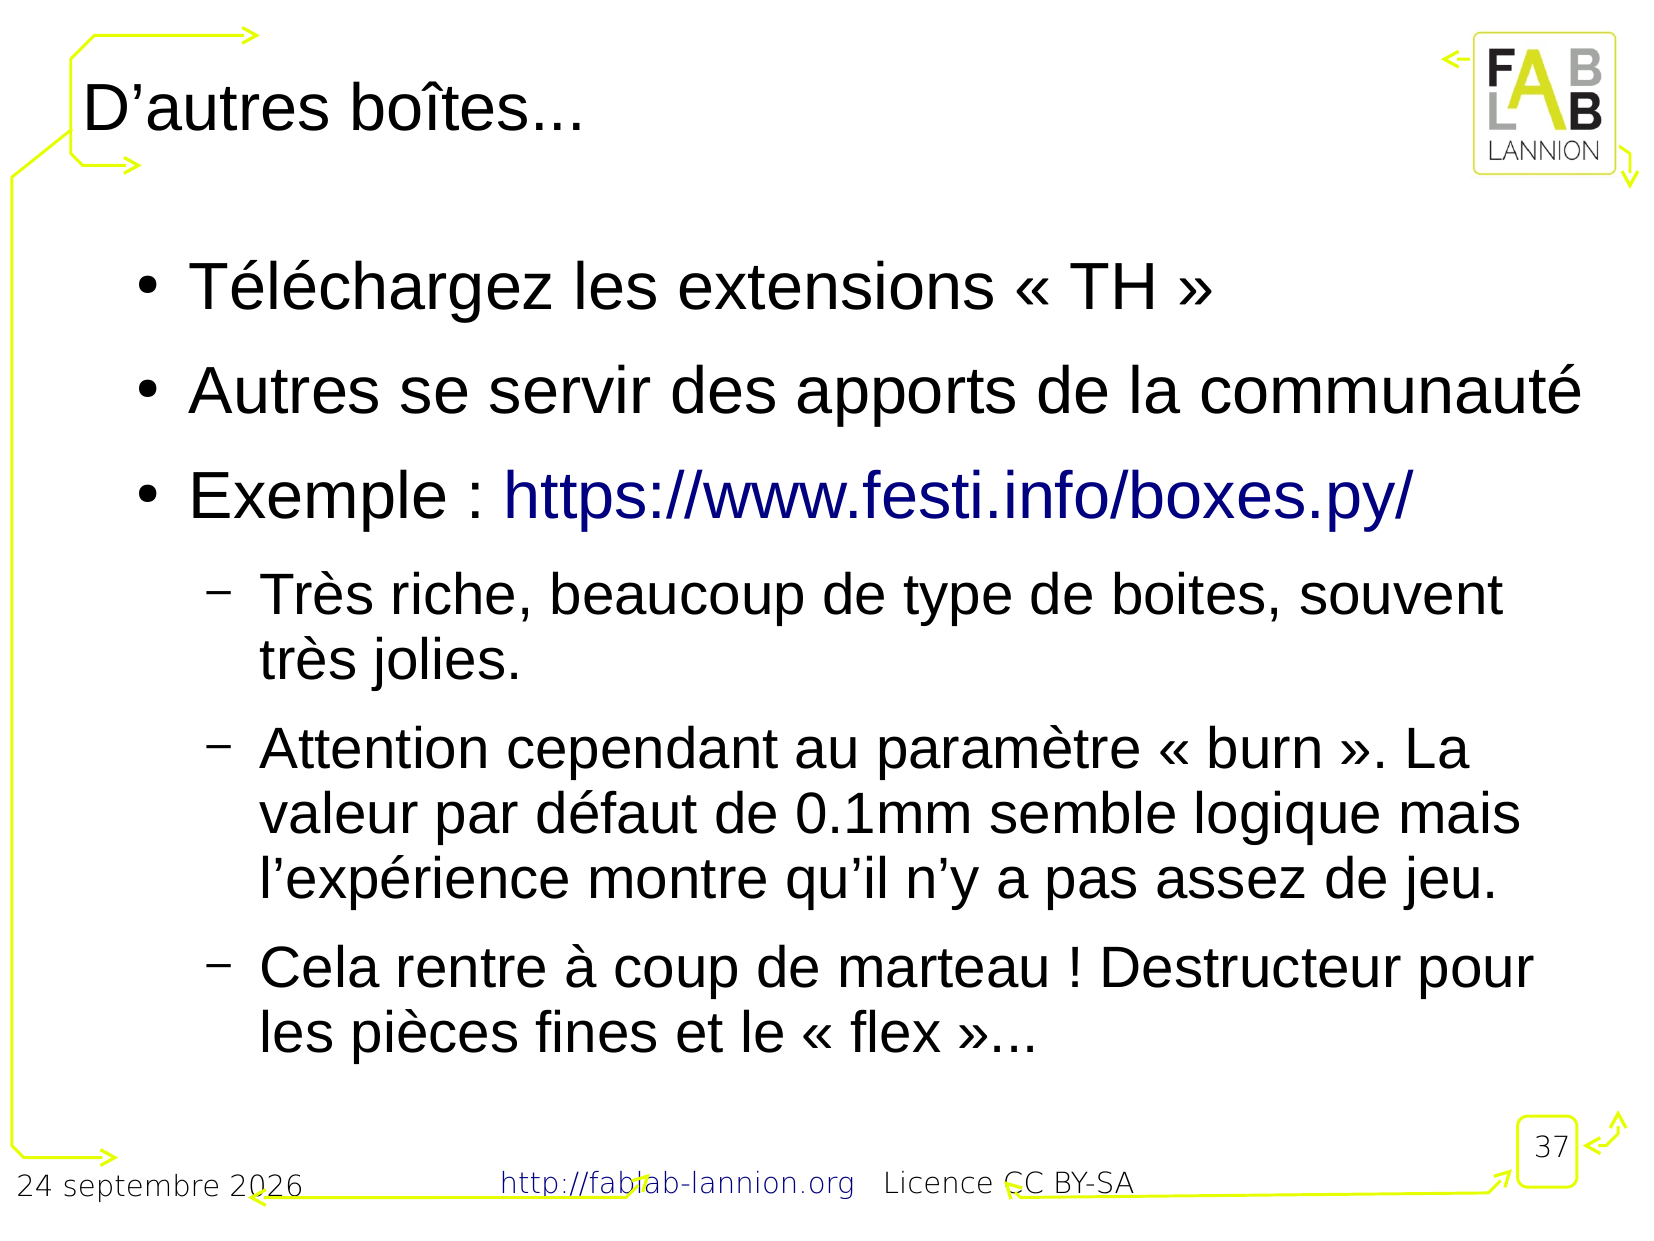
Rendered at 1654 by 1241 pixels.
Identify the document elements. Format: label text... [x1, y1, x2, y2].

list Téléchargez les extensions « TH » Autres se servir des apports de la communauté Exemple : https://www.festi.info/boxes.py/ Très riche, beaucoup de type de boites, souvent très jolies. Attention cependant au paramètre « burn ». La valeur par défaut de 0.1mm semble logique mais l’expérience montre qu’il n’y a pas assez de jeu. Cela rentre à coup de marteau ! Destructeur pour les pièces fines et le « flex »... [118, 249, 1607, 969]
picture [1470, 29, 1619, 178]
title D’autres boîtes... [82, 49, 1441, 166]
